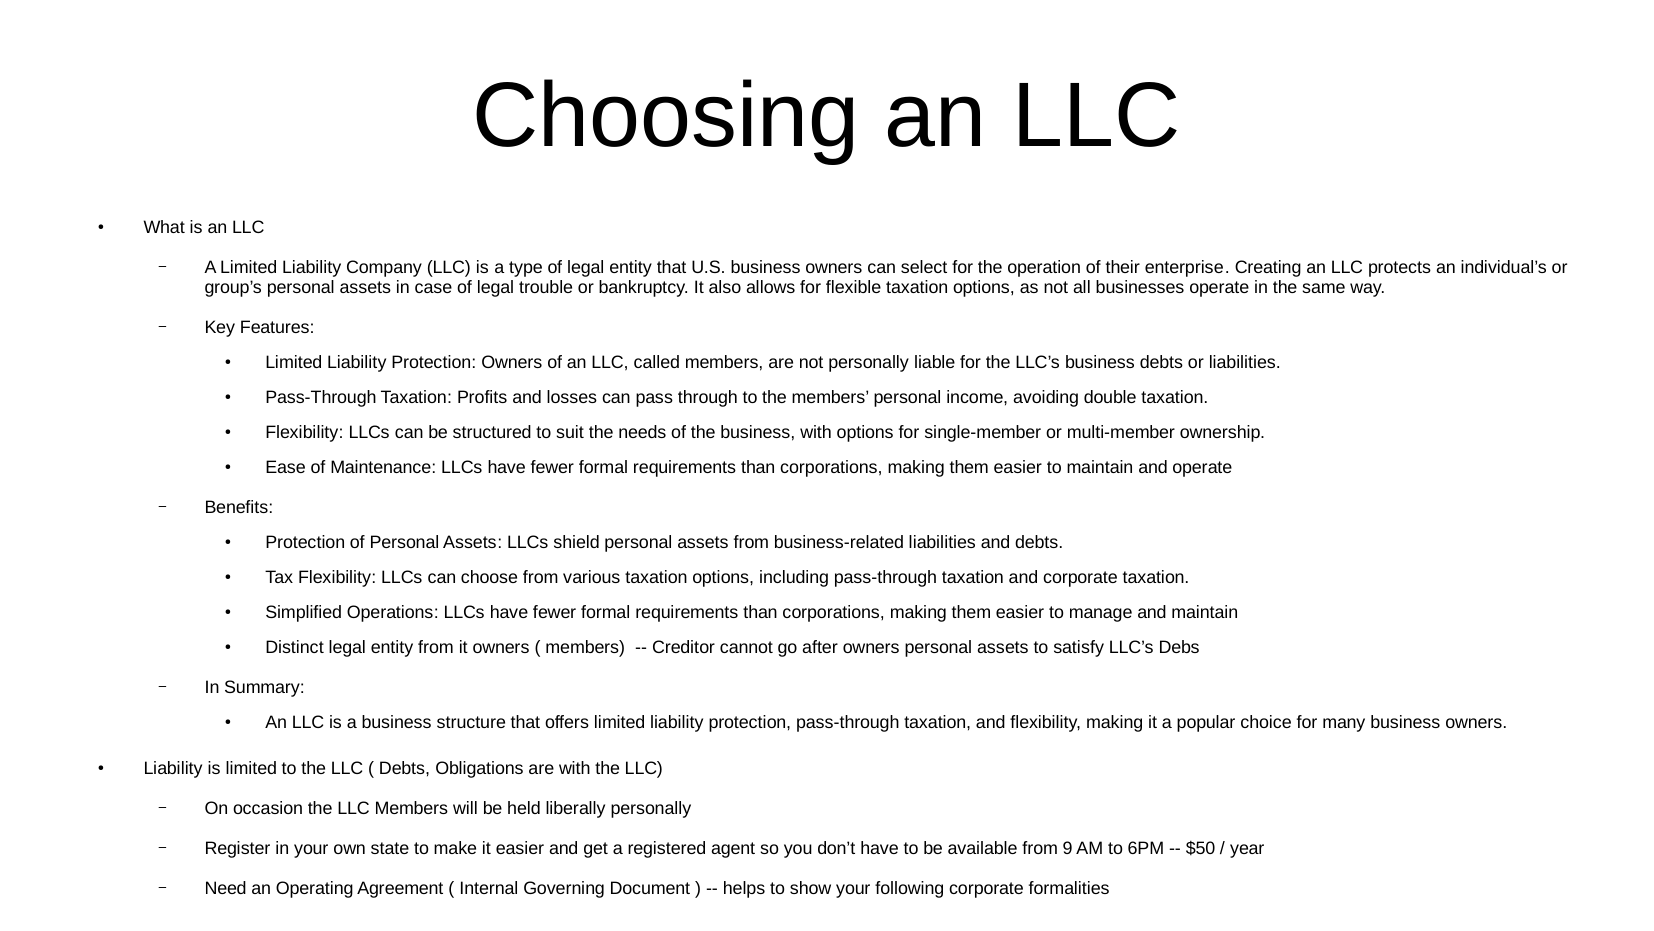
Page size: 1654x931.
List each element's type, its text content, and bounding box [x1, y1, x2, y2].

list What is an LLC A Limited Liability Company (LLC) is a type of legal entity that U.S. business owners can select for the operation of their enterprise. Creating an LLC protects an individual’s or group’s personal assets in case of legal trouble or bankruptcy. It also allows for flexible taxation options, as not all businesses operate in the same way. Key Features: Limited Liability Protection: Owners of an LLC, called members, are not personally liable for the LLC’s business debts or liabilities. Pass-Through Taxation: Profits and losses can pass through to the members’ personal income, avoiding double taxation. Flexibility: LLCs can be structured to suit the needs of the business, with options for single-member or multi-member ownership. Ease of Maintenance: LLCs have fewer formal requirements than corporations, making them easier to maintain and operate Benefits: Protection of Personal Assets: LLCs shield personal assets from business-related liabilities and debts. Tax Flexibility: LLCs can choose from various taxation options, including pass-through taxation and corporate taxation. Simplified Operations: LLCs have fewer formal requirements than corporations, making them easier to manage and maintain Distinct legal entity from it owners ( members) -- Creditor cannot go after owners personal assets to satisfy LLC’s Debs In Summary: An LLC is a business structure that offers limited liability protection, pass-through taxation, and flexibility, making it a popular choice for many business owners. Liability is limited to the LLC ( Debts, Obligations are with the LLC) On occasion the LLC Members will be held liberally personally Register in your own state to make it easier and get a registered agent so you don’t have to be available from 9 AM to 6PM -- $50 / year Need an Operating Agreement ( Internal Governing Document ) -- helps to show your following corporate formalities [82, 217, 1613, 901]
title Choosing an LLC [82, 37, 1571, 193]
